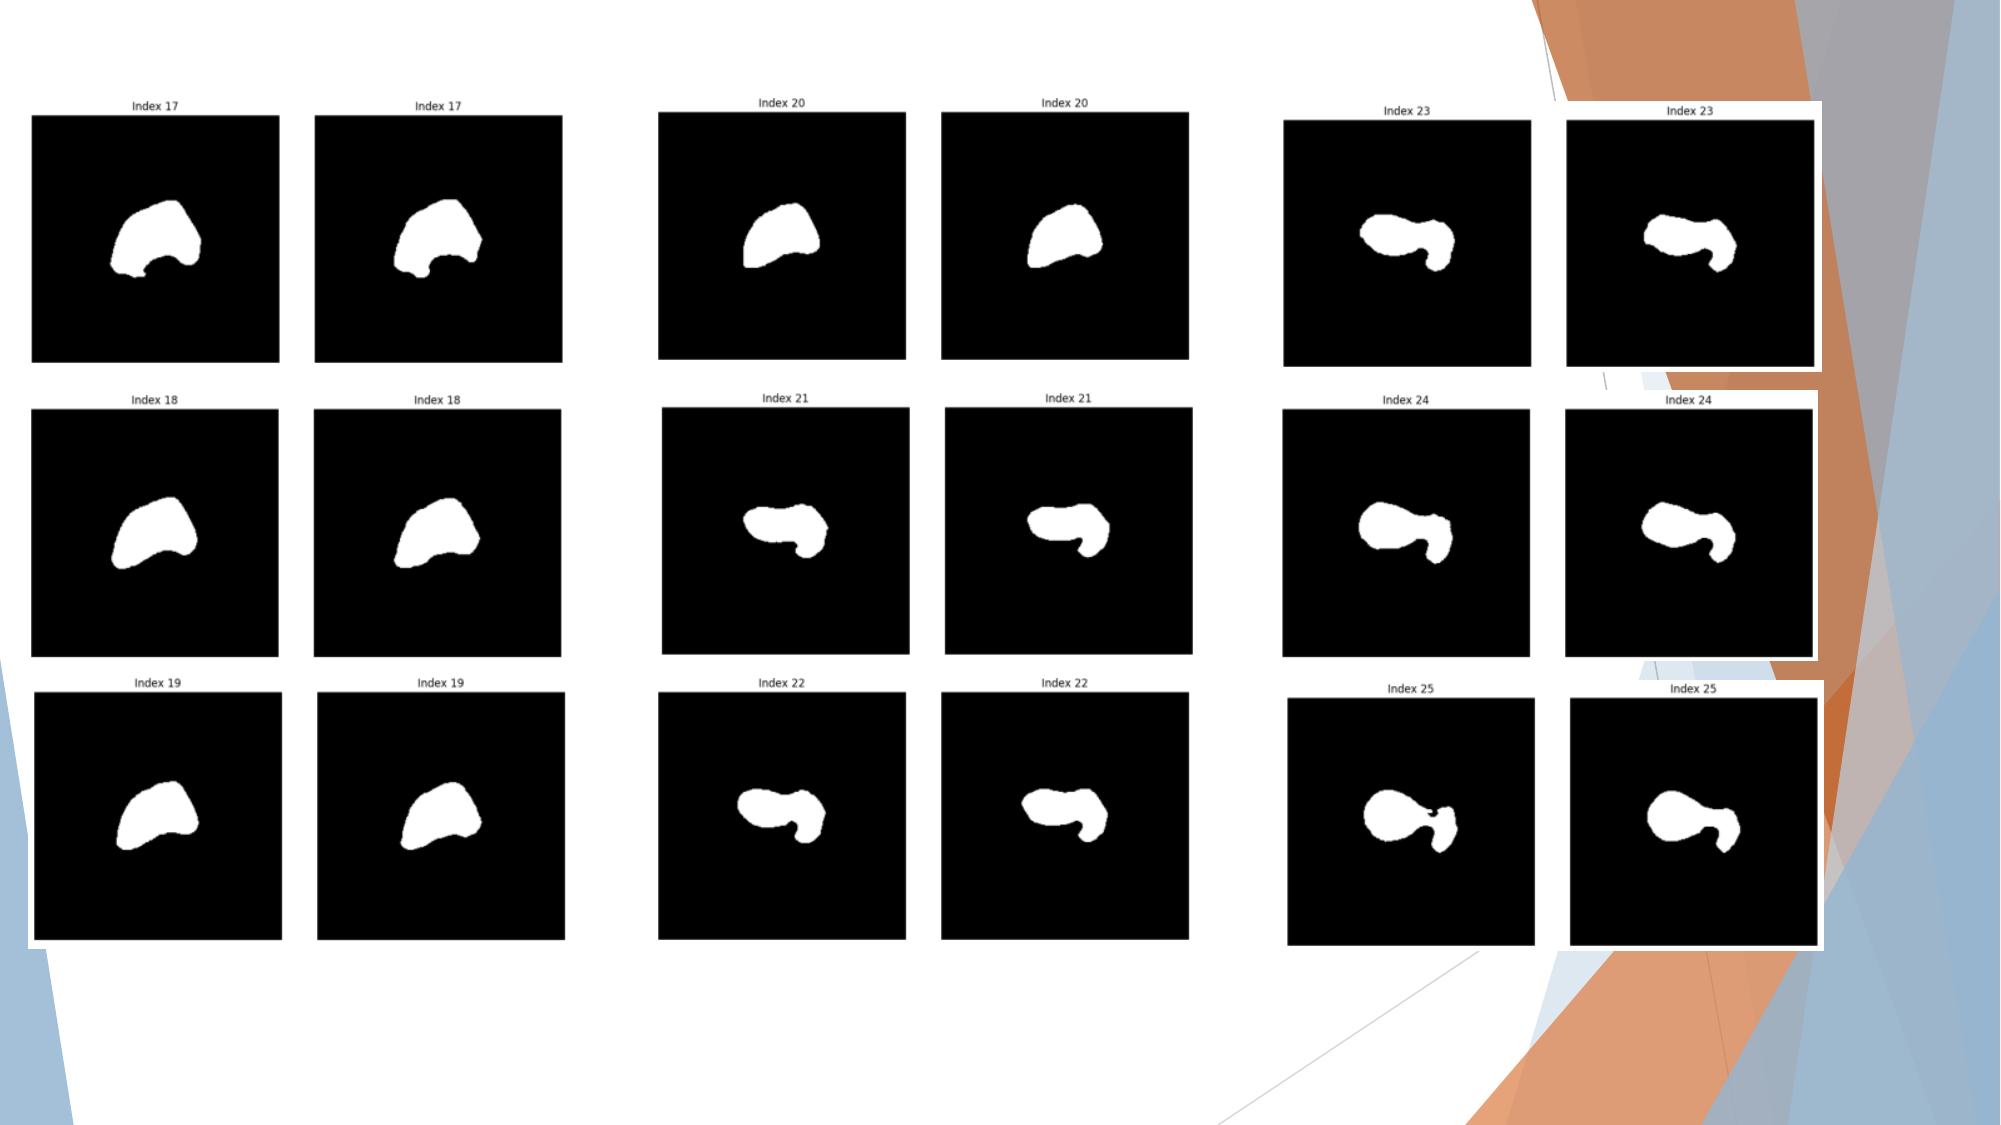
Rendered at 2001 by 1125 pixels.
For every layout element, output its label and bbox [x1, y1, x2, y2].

picture [652, 392, 1198, 662]
picture [25, 395, 569, 662]
picture [28, 673, 569, 949]
picture [23, 95, 569, 368]
picture [1280, 680, 1824, 951]
picture [1276, 101, 1822, 372]
picture [1280, 390, 1818, 661]
picture [647, 678, 1193, 945]
picture [652, 99, 1193, 365]
